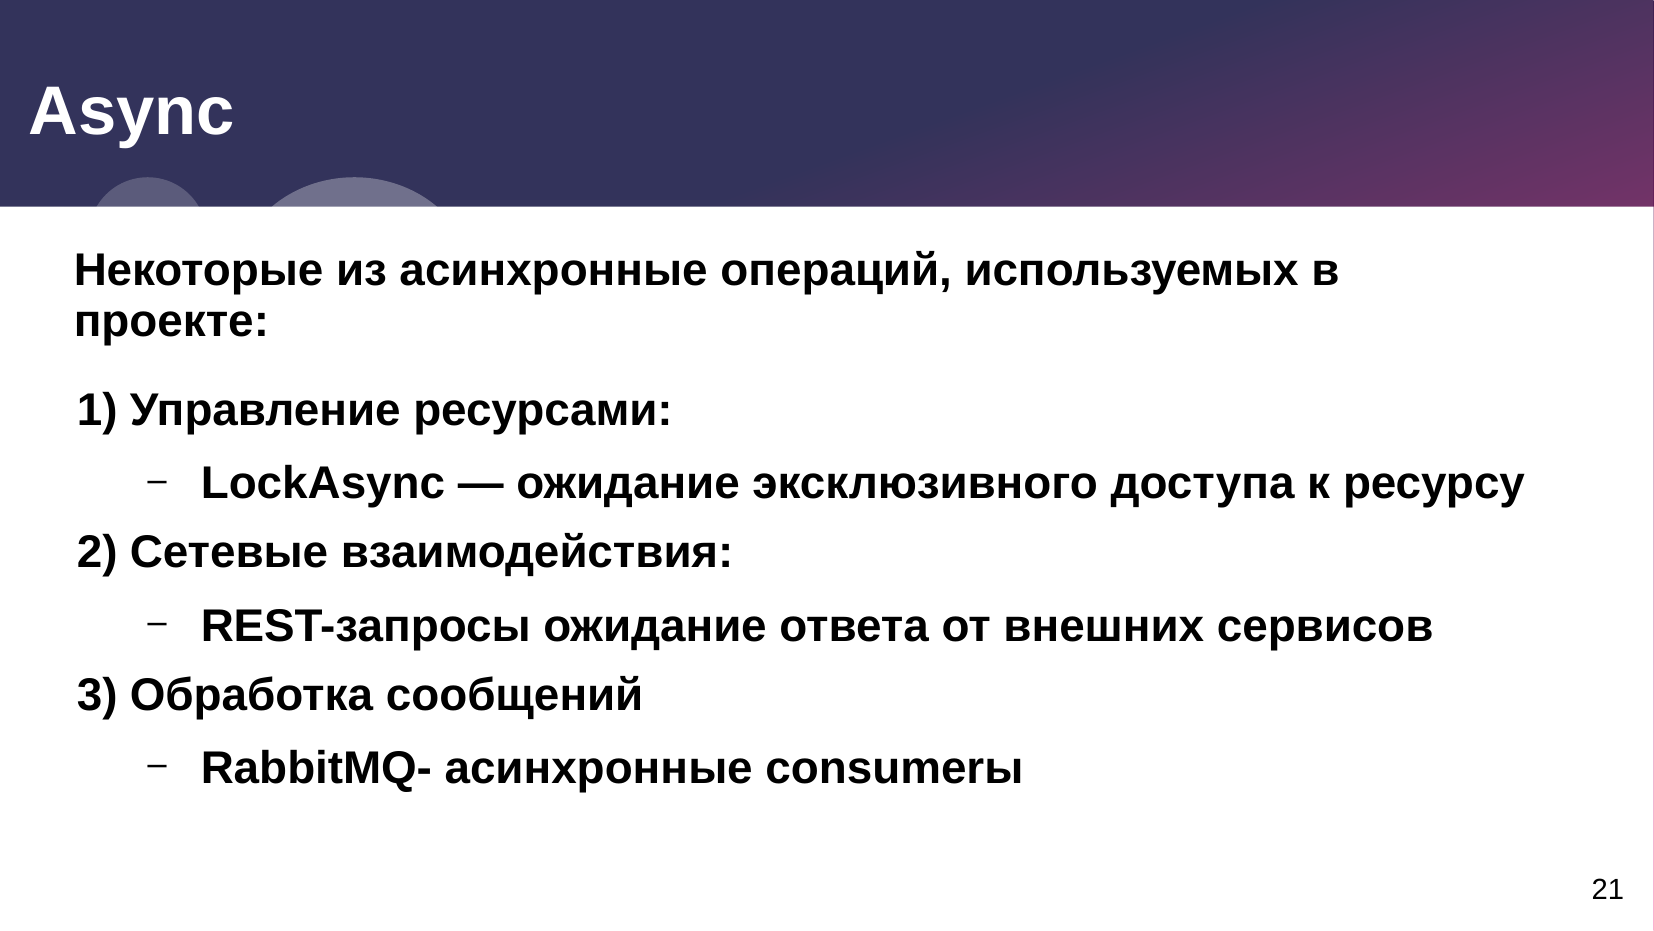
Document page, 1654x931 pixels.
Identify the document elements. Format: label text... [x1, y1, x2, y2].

title Async [28, 29, 502, 192]
text_box Некоторые из асинхронные операций, используемых в проекте: [59, 236, 1536, 354]
list Управление ресурсами: LockAsync — ожидание эксклюзивного доступа к ресурсу Сетевые взаимодействия: REST-запросы ожидание ответа от внешних сервисов Обработка сообщений RabbitMQ- асинхронные соnѕumеrы [59, 383, 1536, 813]
